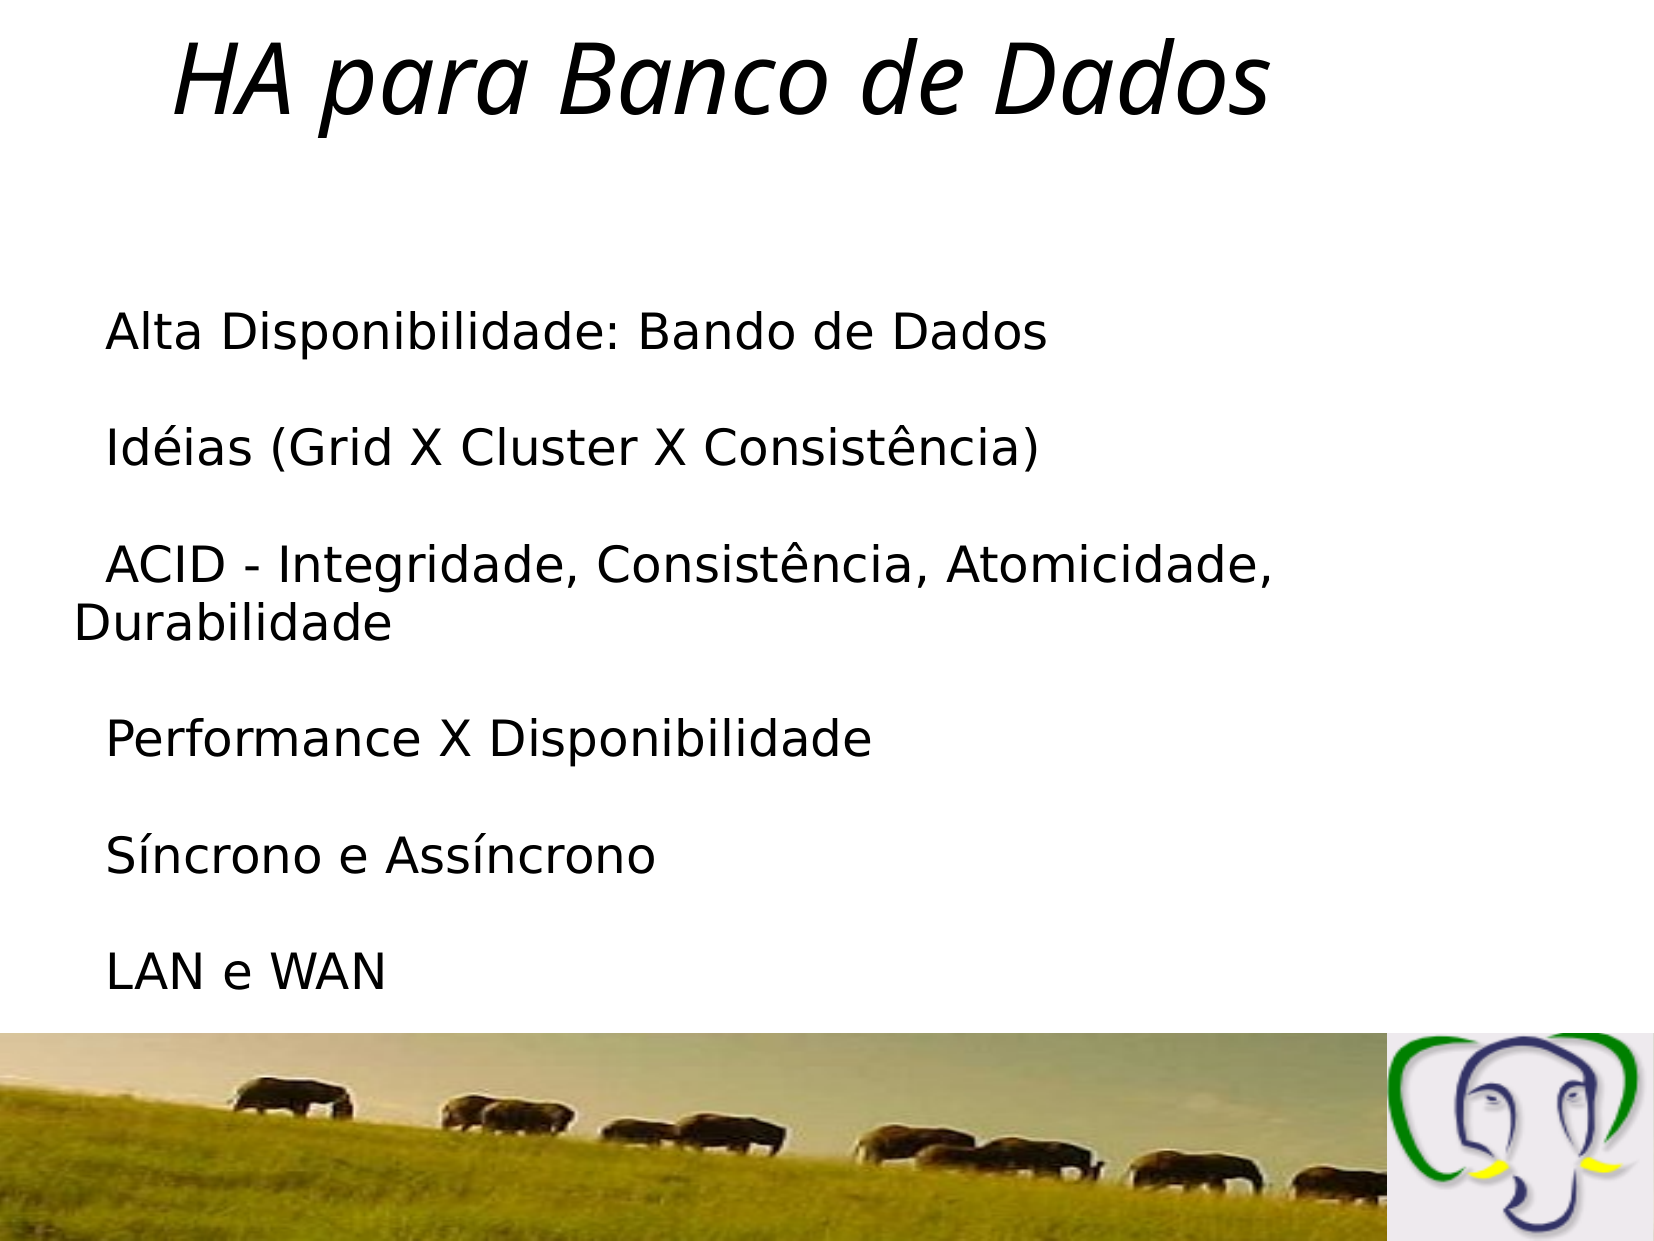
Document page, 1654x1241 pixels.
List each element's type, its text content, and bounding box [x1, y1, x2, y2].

picture [0, 1033, 1654, 1241]
text_box HA para Banco de Dados [0, 0, 1654, 207]
text_box Alta Disponibilidade: Bando de Dados Idéias (Grid X Cluster X Consistência) ACID - Integridade, Consistência, Atomicidade, Durabilidade Performance X Disponibilidade Síncrono e Assíncrono LAN e WAN [59, 295, 1595, 1009]
